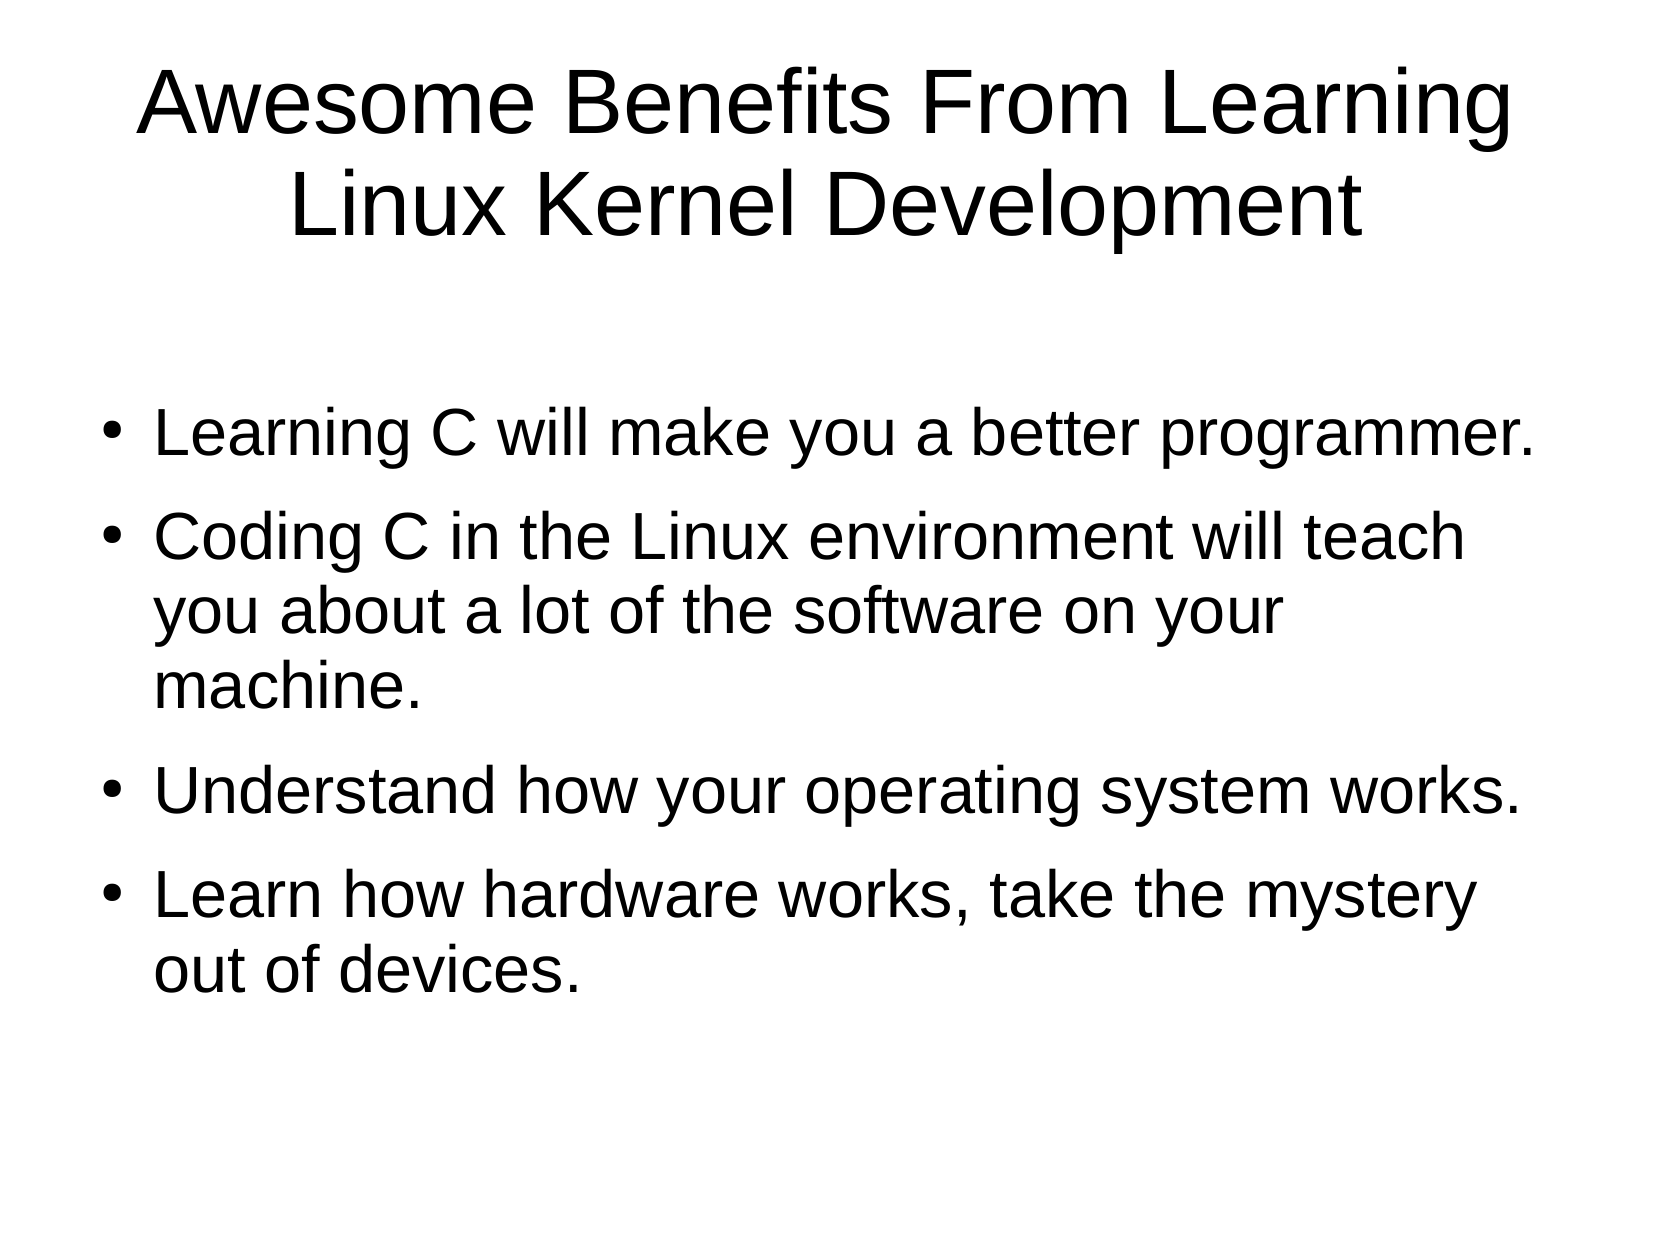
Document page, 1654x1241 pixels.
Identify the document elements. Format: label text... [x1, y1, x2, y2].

list Learning C will make you a better programmer. Coding C in the Linux environment will teach you about a lot of the software on your machine. Understand how your operating system works. Learn how hardware works, take the mystery out of devices. [82, 290, 1571, 1010]
title Awesome Benefits From Learning Linux Kernel Development [82, 49, 1571, 257]
